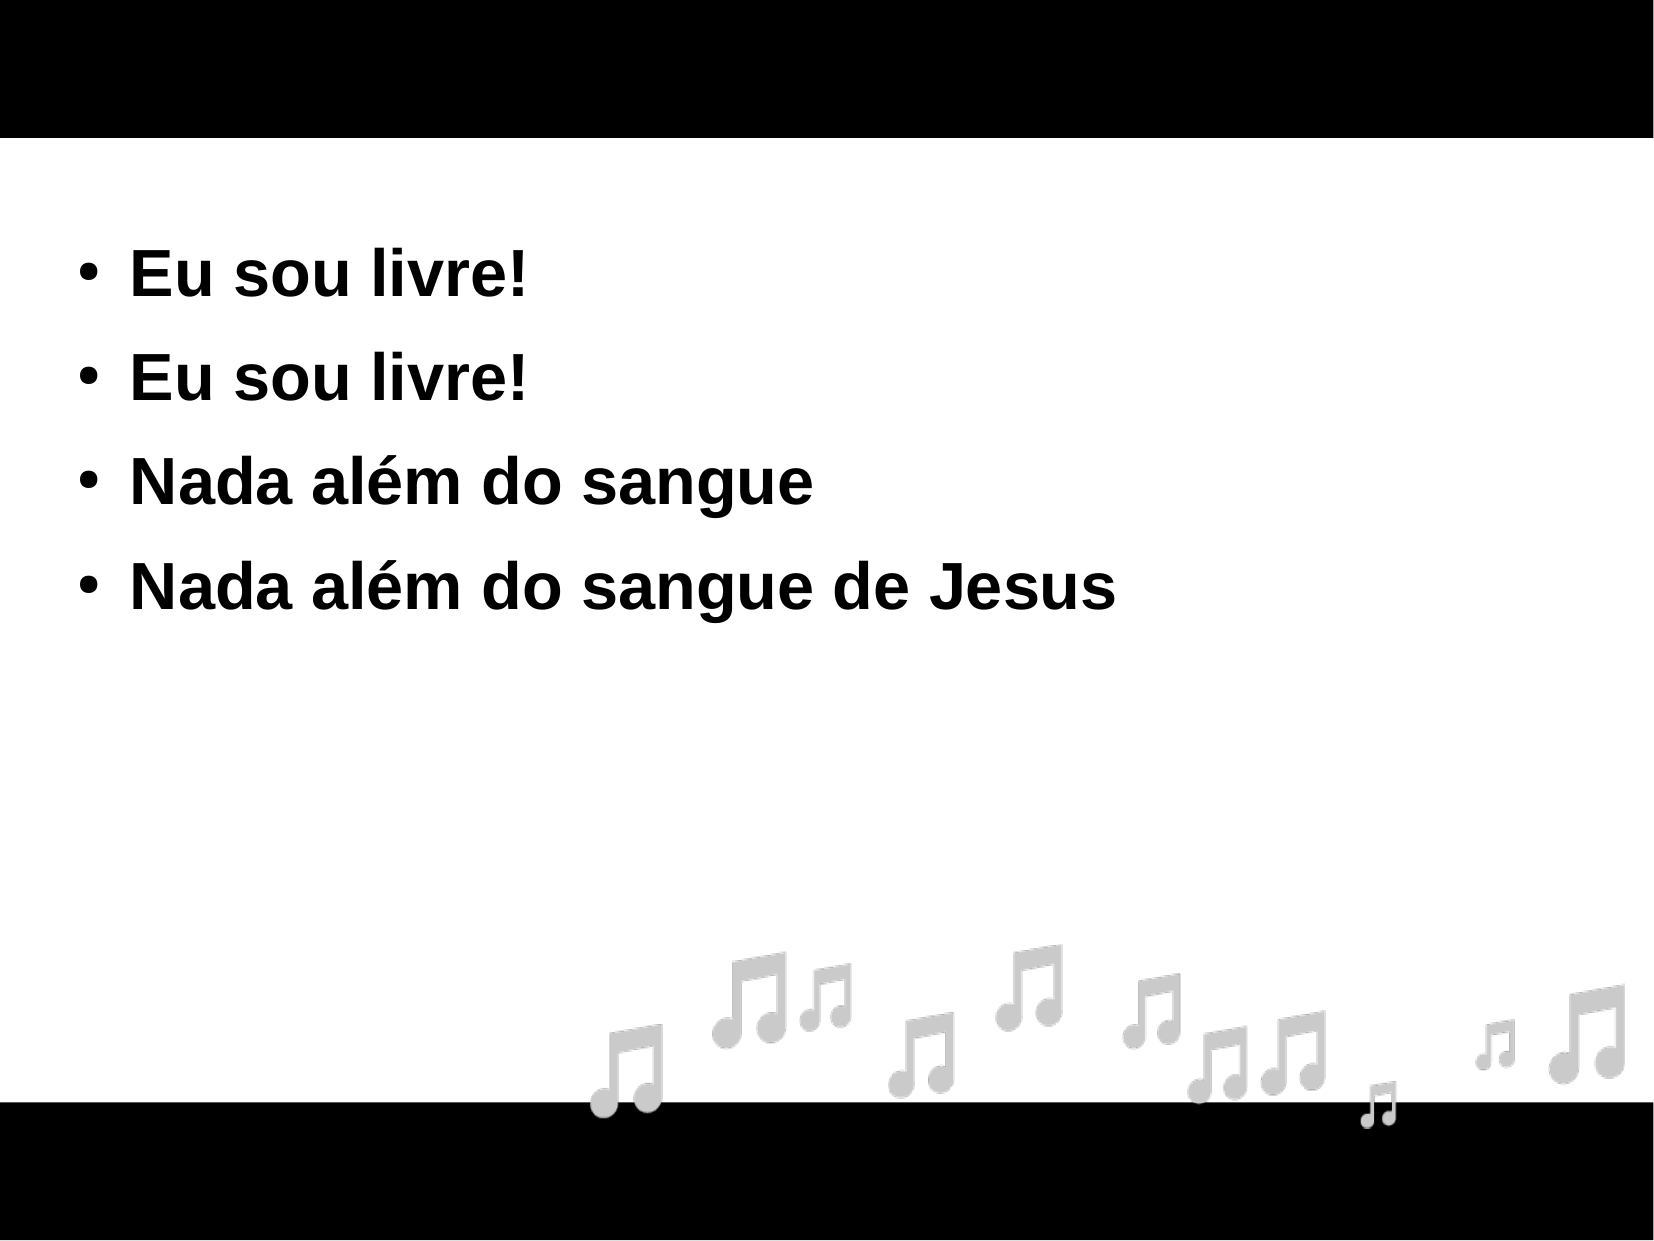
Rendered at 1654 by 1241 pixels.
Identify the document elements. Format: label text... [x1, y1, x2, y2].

list Eu sou livre! Eu sou livre! Nada além do sangue Nada além do sangue de Jesus [59, 236, 1595, 1024]
